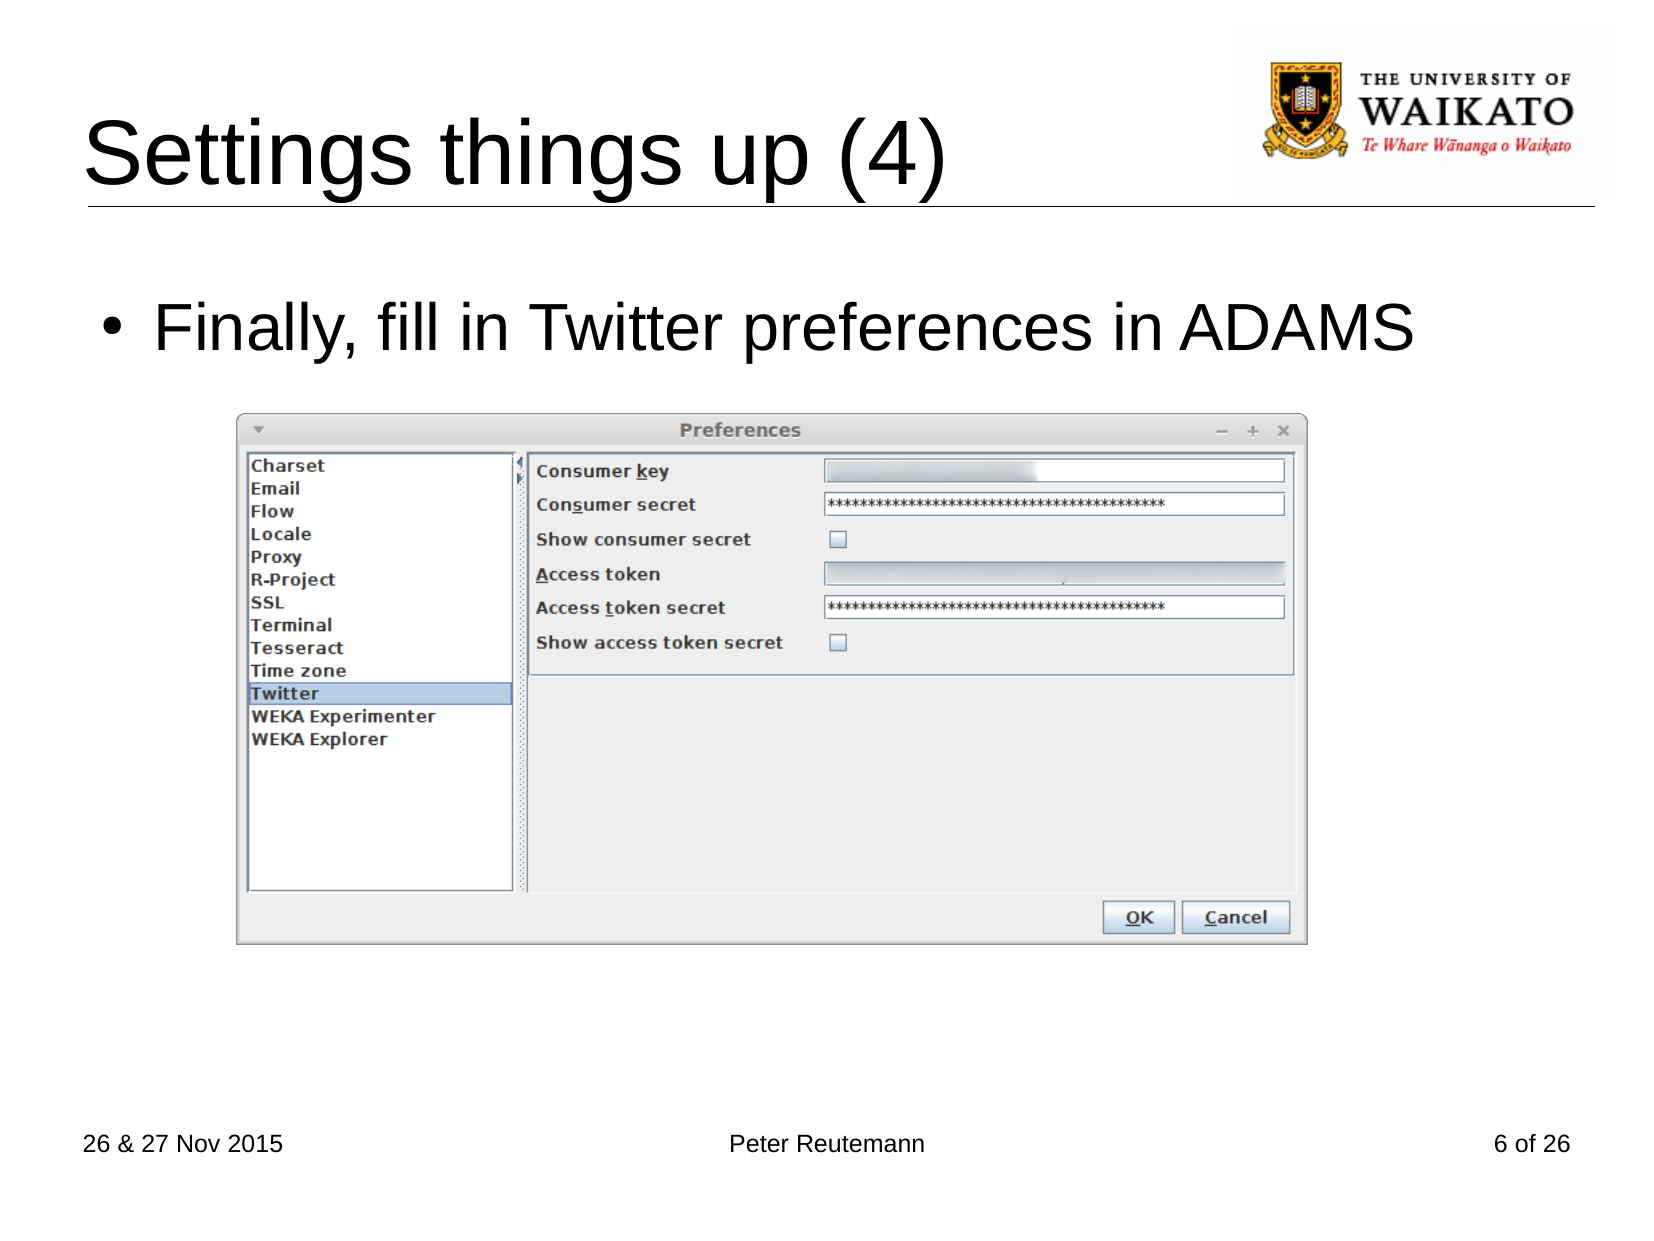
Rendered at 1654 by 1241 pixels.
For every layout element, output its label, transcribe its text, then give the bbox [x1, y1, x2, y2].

list Finally, fill in Twitter preferences in ADAMS [82, 290, 1571, 1010]
picture [1228, 24, 1619, 201]
title Settings things up (4) [82, 49, 1571, 257]
picture [236, 413, 1308, 945]
